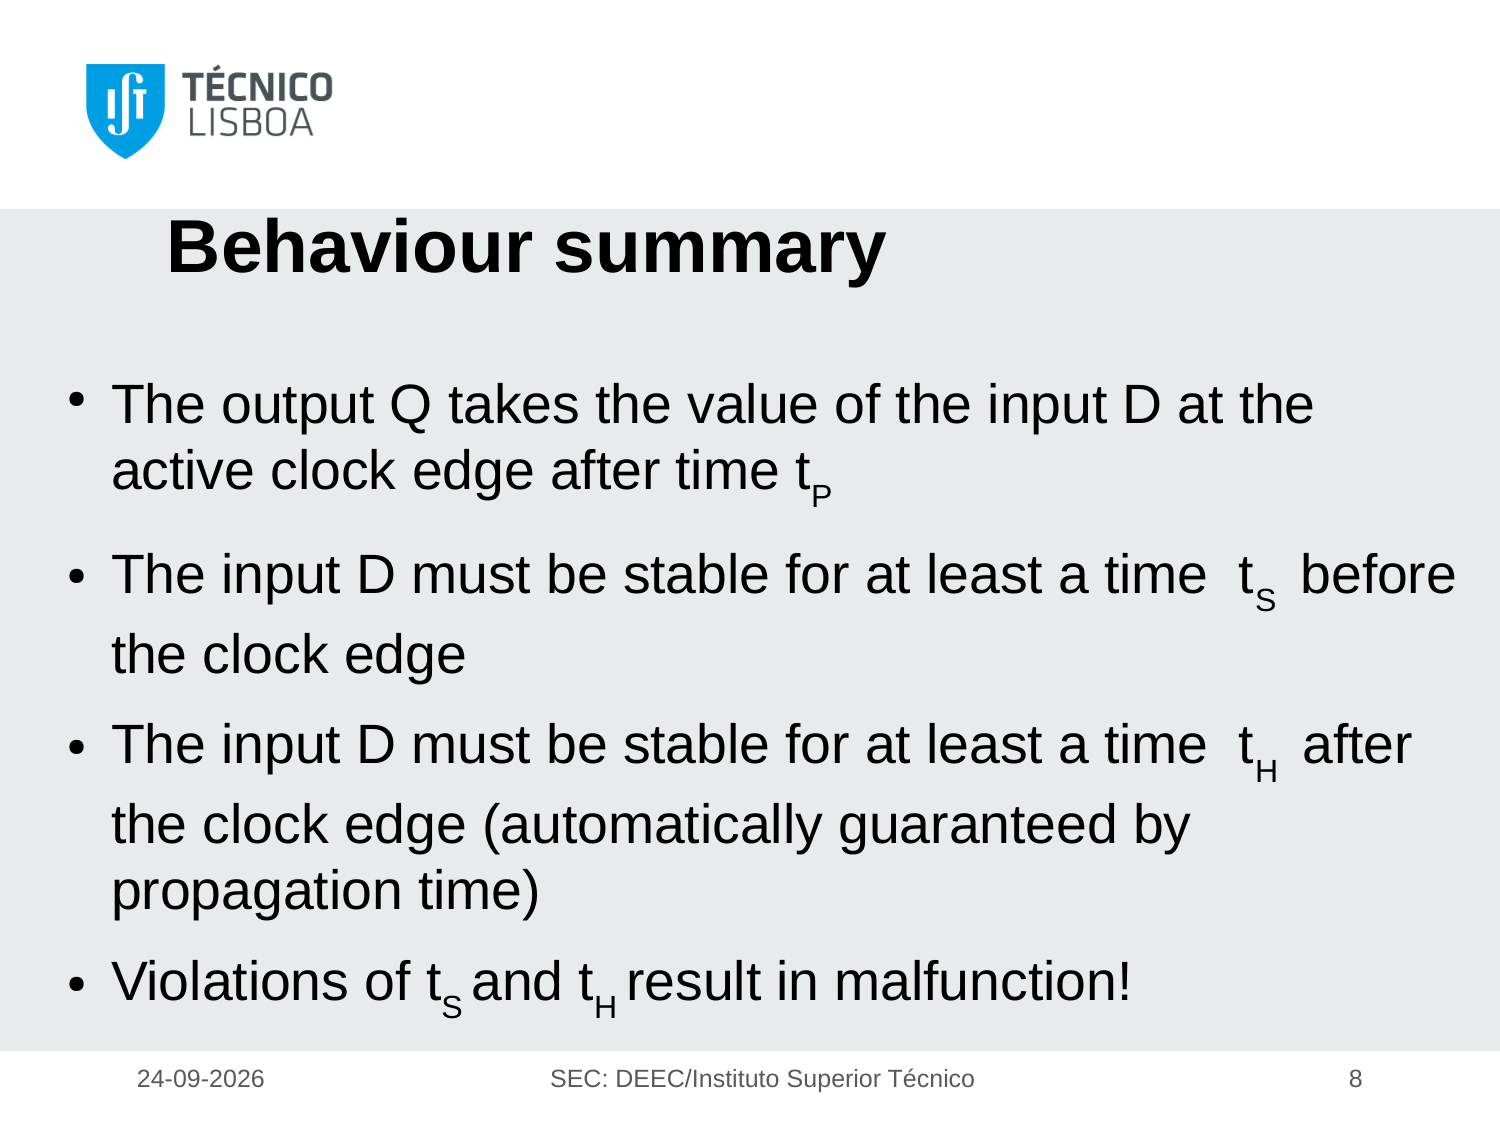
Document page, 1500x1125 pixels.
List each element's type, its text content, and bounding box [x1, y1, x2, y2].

picture [0, 0, 1500, 1125]
title Behaviour summary [151, 171, 1408, 314]
list The output Q takes the value of the input D at the active clock edge after time tP The input D must be stable for at least a time tS before the clock edge The input D must be stable for at least a time tH after the clock edge (automatically guaranteed by propagation time) Violations of tS and tH result in malfunction! [52, 367, 1465, 1030]
